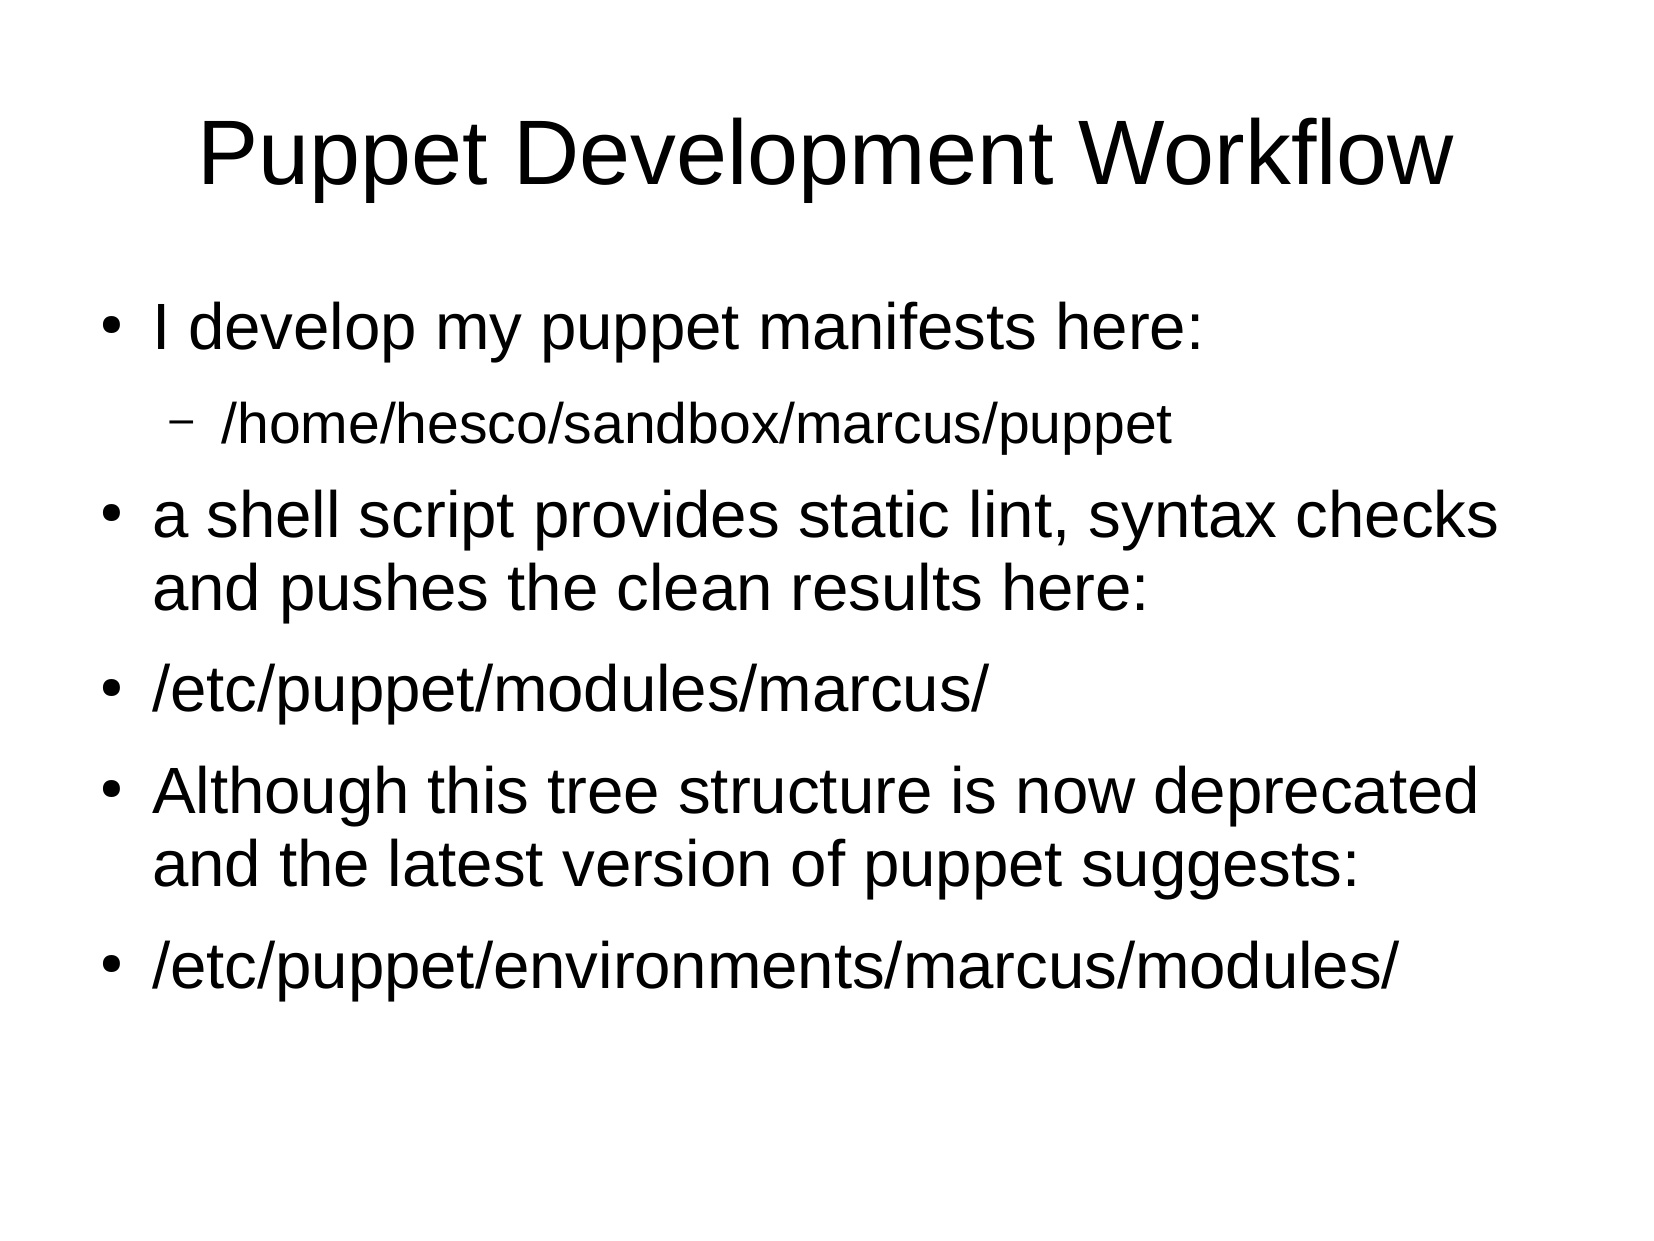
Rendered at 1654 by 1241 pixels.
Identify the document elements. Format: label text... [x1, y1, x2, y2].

title Puppet Development Workflow [82, 49, 1571, 257]
list I develop my puppet manifests here: /home/hesco/sandbox/marcus/puppet a shell script provides static lint, syntax checks and pushes the clean results here: /etc/puppet/modules/marcus/ Although this tree structure is now deprecated and the latest version of puppet suggests: /etc/puppet/environments/marcus/modules/ [82, 290, 1571, 1010]
